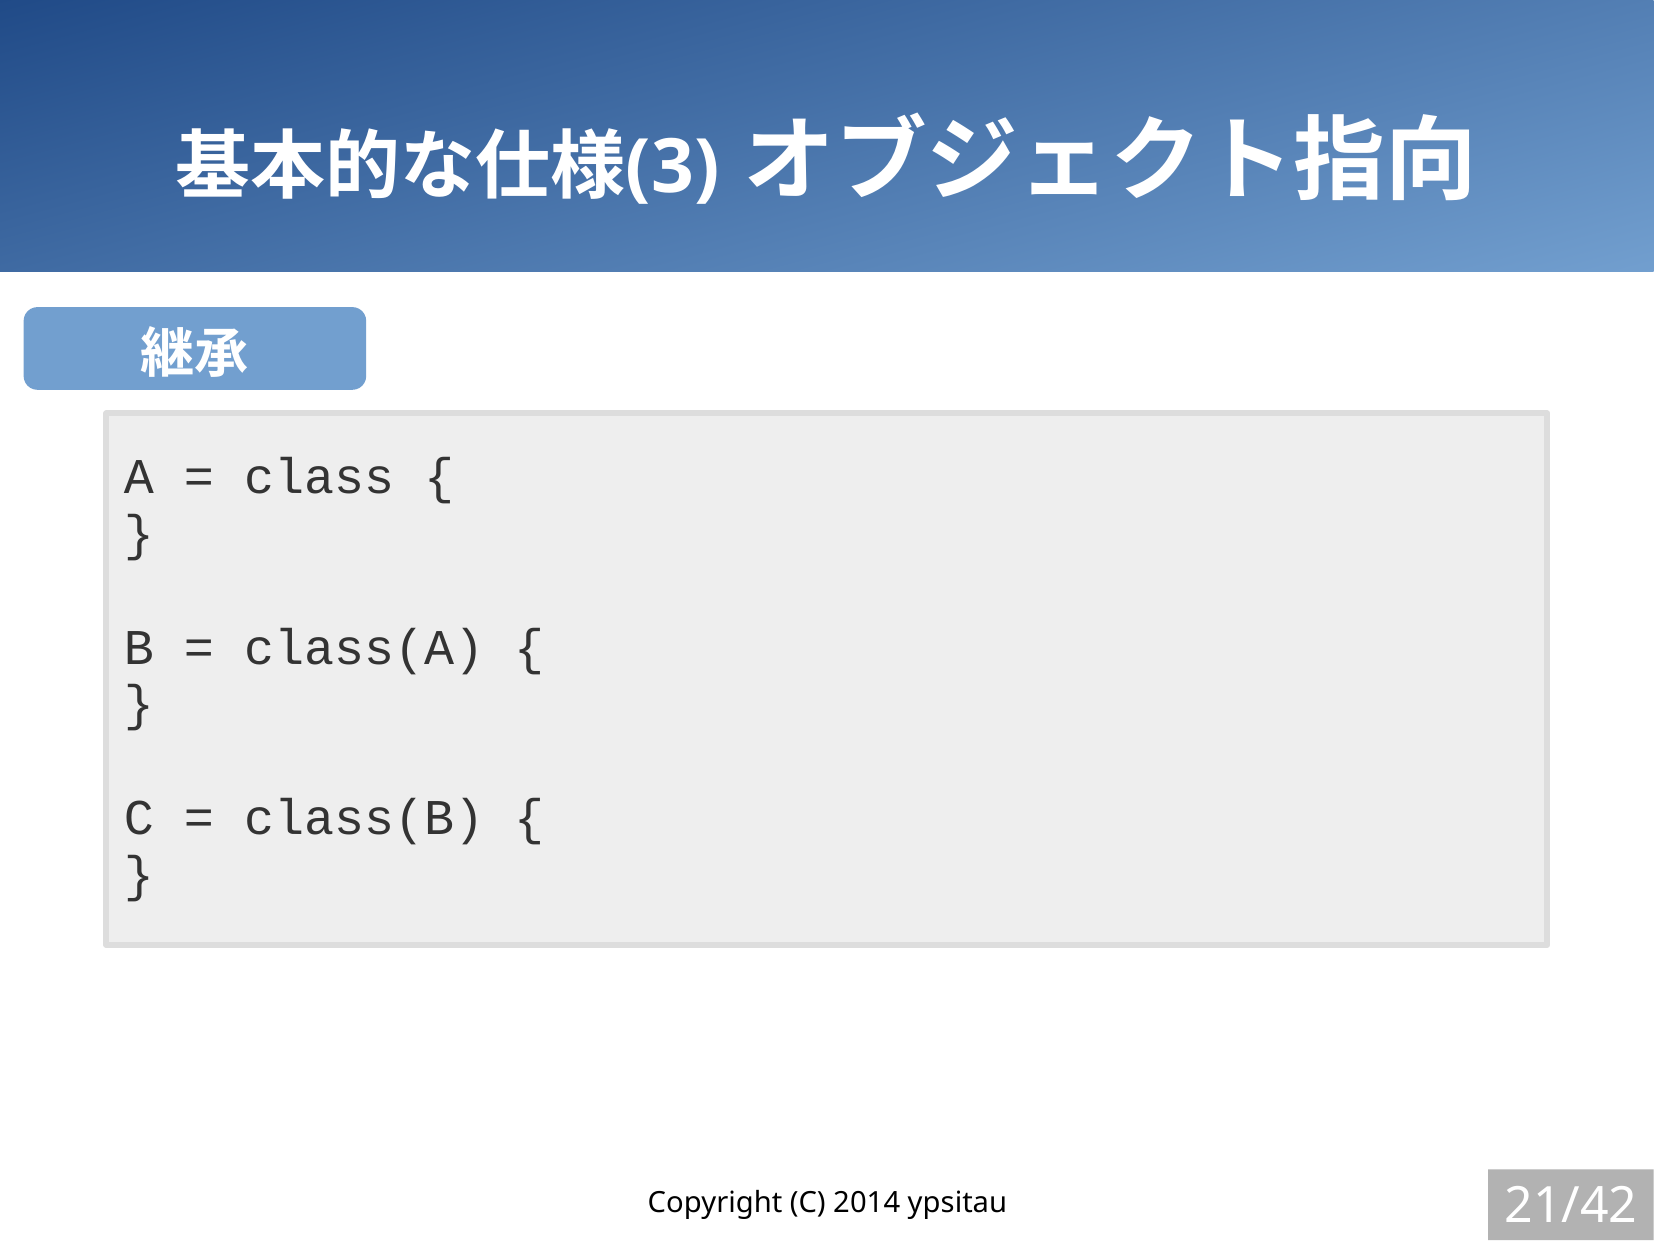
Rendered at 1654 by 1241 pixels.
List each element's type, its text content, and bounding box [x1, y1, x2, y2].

title 基本的な仕様(3) オブジェクト指向 [82, 49, 1571, 257]
text_box 継承 [23, 307, 367, 390]
text_box A = class { } B = class(A) { } C = class(B) { } [106, 413, 1548, 945]
